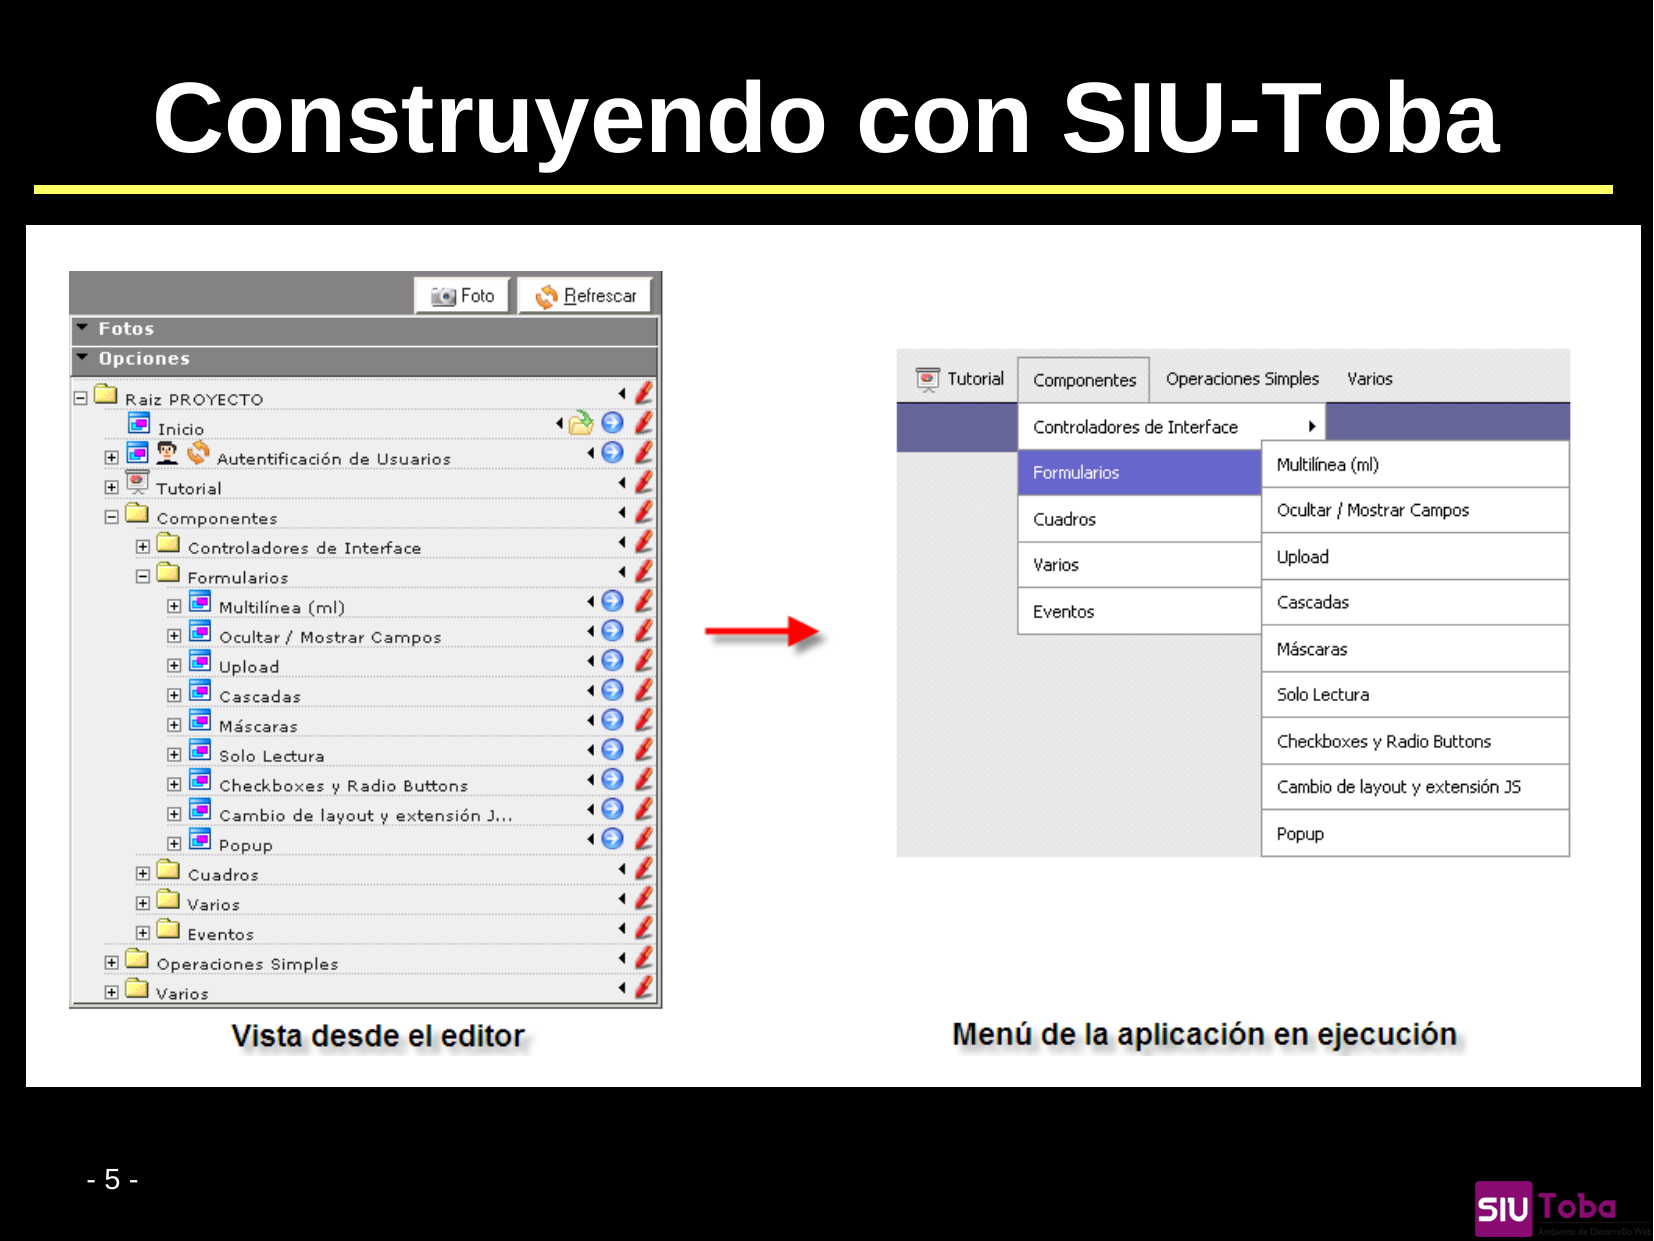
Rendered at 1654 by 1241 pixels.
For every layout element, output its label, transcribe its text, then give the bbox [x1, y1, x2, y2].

title Construyendo con SIU-Toba [58, 47, 1594, 188]
picture [69, 271, 1594, 1056]
picture [1475, 1181, 1652, 1237]
text_box [25, 224, 1642, 1088]
